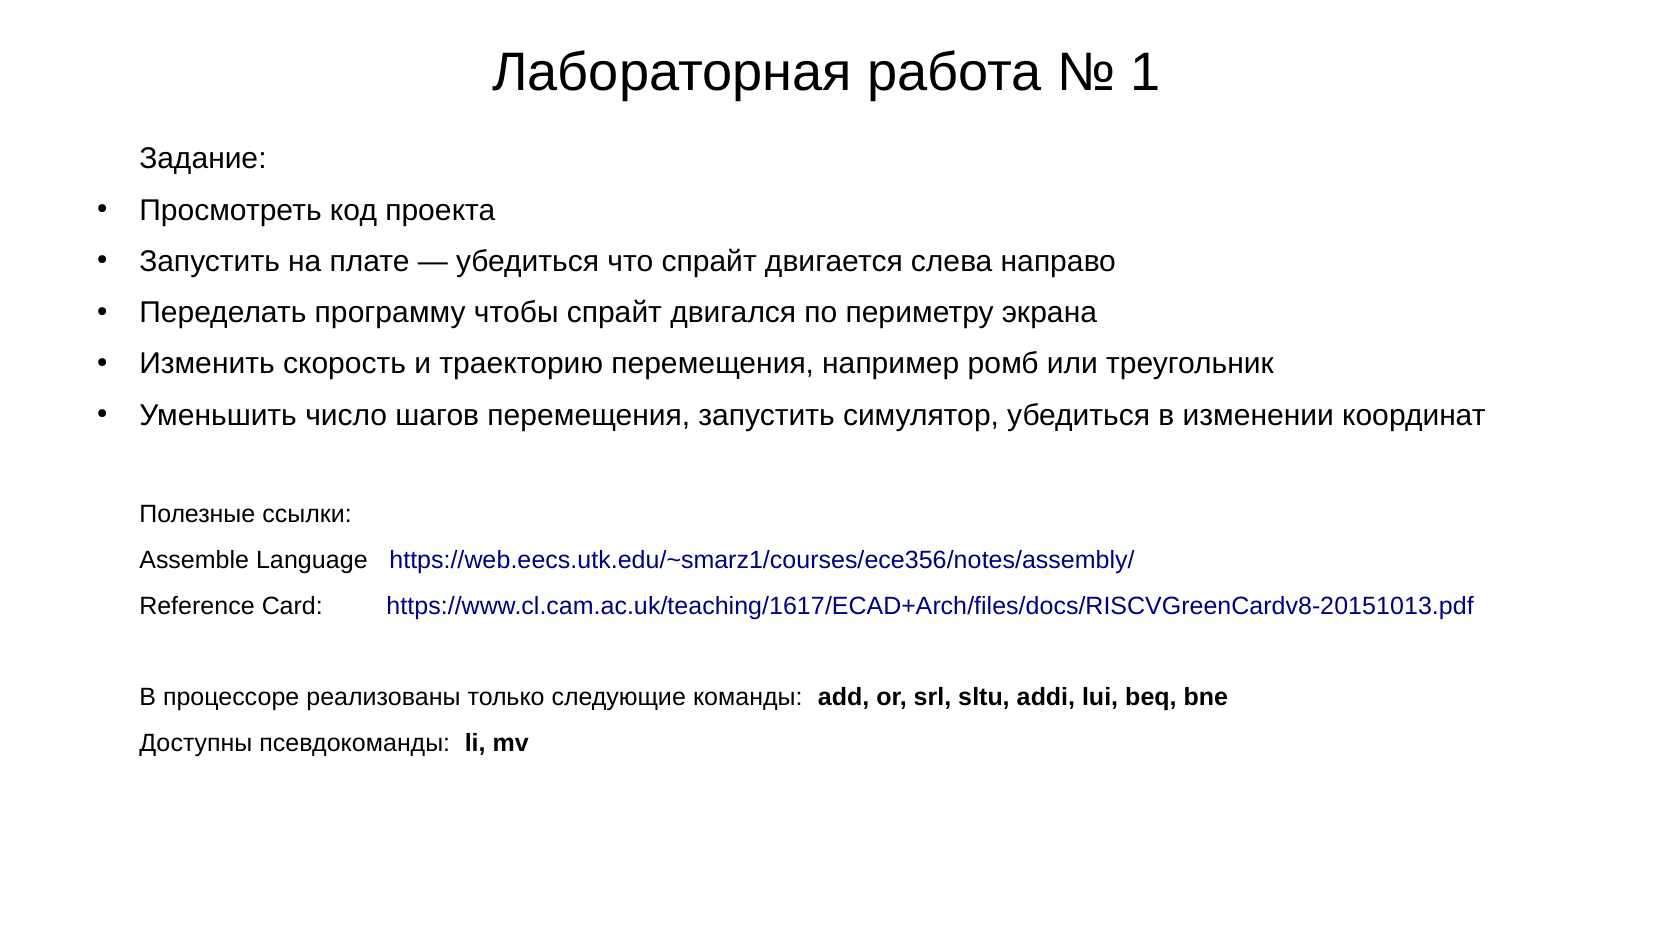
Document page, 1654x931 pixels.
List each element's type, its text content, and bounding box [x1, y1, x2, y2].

list Задание: Просмотреть код проекта Запустить на плате — убедиться что спрайт двигается слева направо Переделать программу чтобы спрайт двигался по периметру экрана Изменить скорость и траекторию перемещения, например ромб или треугольник Уменьшить число шагов перемещения, запустить симулятор, убедиться в изменении координат Полезные ссылки: Assemble Language https://web.eecs.utk.edu/~smarz1/courses/ece356/notes/assembly/ Reference Card: https://www.cl.cam.ac.uk/teaching/1617/ECAD+Arch/files/docs/RISCVGreenCardv8-20151013.pdf В процессоре реализованы только следующие команды: add, or, srl, sltu, addi, lui, beq, bne Доступны псевдокоманды: li, mv [82, 141, 1630, 758]
title Лабораторная работа № 1 [82, 37, 1571, 107]
